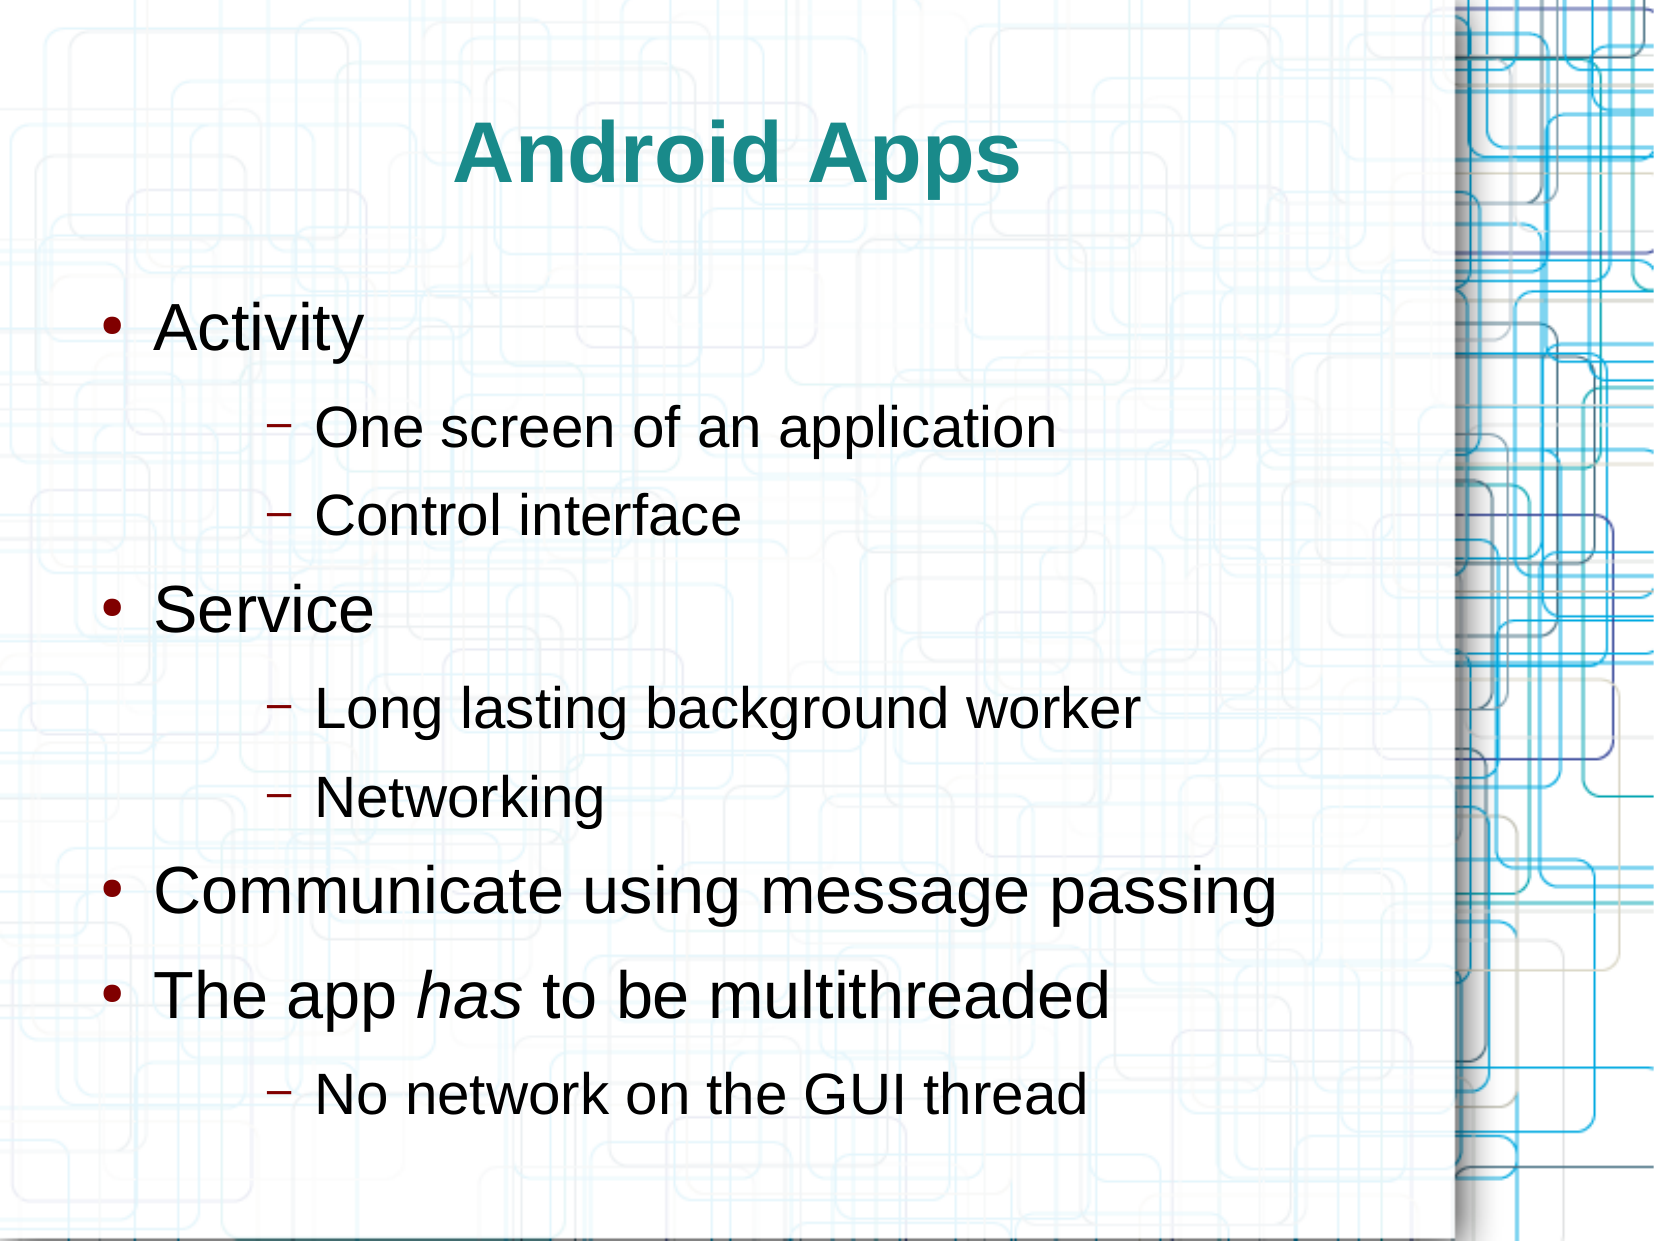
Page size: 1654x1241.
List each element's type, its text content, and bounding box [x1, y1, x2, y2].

list Activity One screen of an application Control interface Service Long lasting background worker Networking Communicate using message passing The app has to be multithreaded No network on the GUI thread [82, 290, 1418, 1128]
title Android Apps [59, 49, 1418, 257]
picture [0, 0, 1654, 1241]
